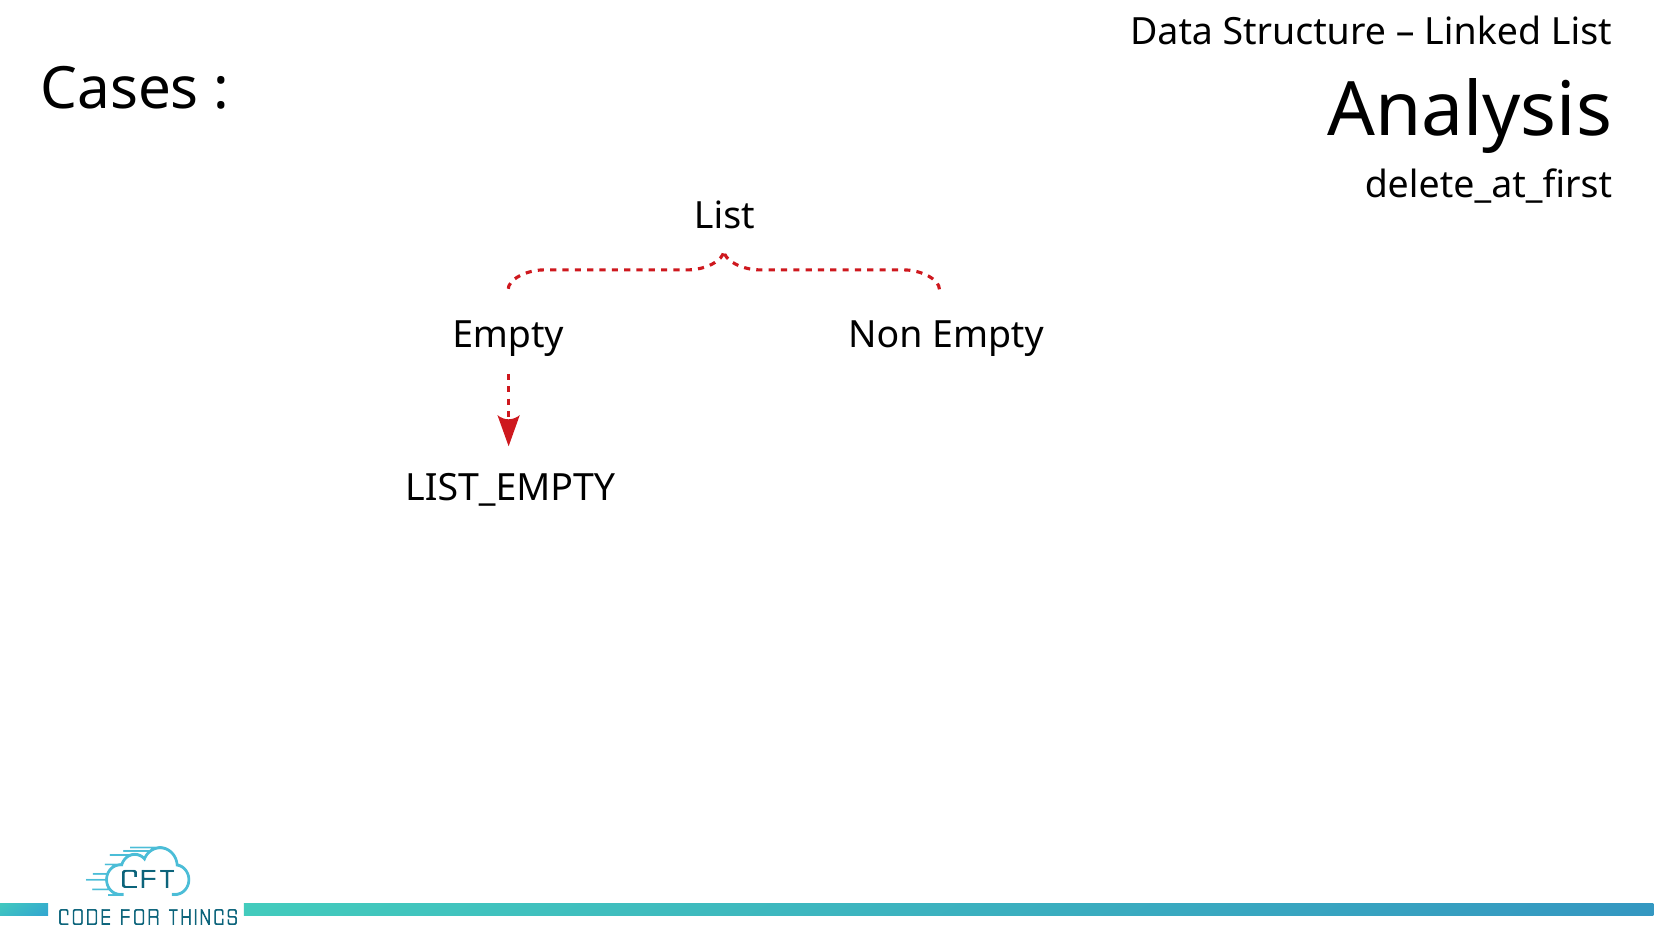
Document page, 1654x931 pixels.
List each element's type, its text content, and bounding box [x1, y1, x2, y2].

text_box LIST_EMPTY [390, 452, 650, 519]
text_box Cases : [25, 38, 260, 189]
picture [59, 846, 237, 925]
text_box List [678, 181, 775, 248]
text_box Empty [437, 299, 589, 366]
title Data Structure – Linked List Analysis delete_at_first [1093, 0, 1613, 216]
text_box Non Empty [833, 299, 1071, 366]
